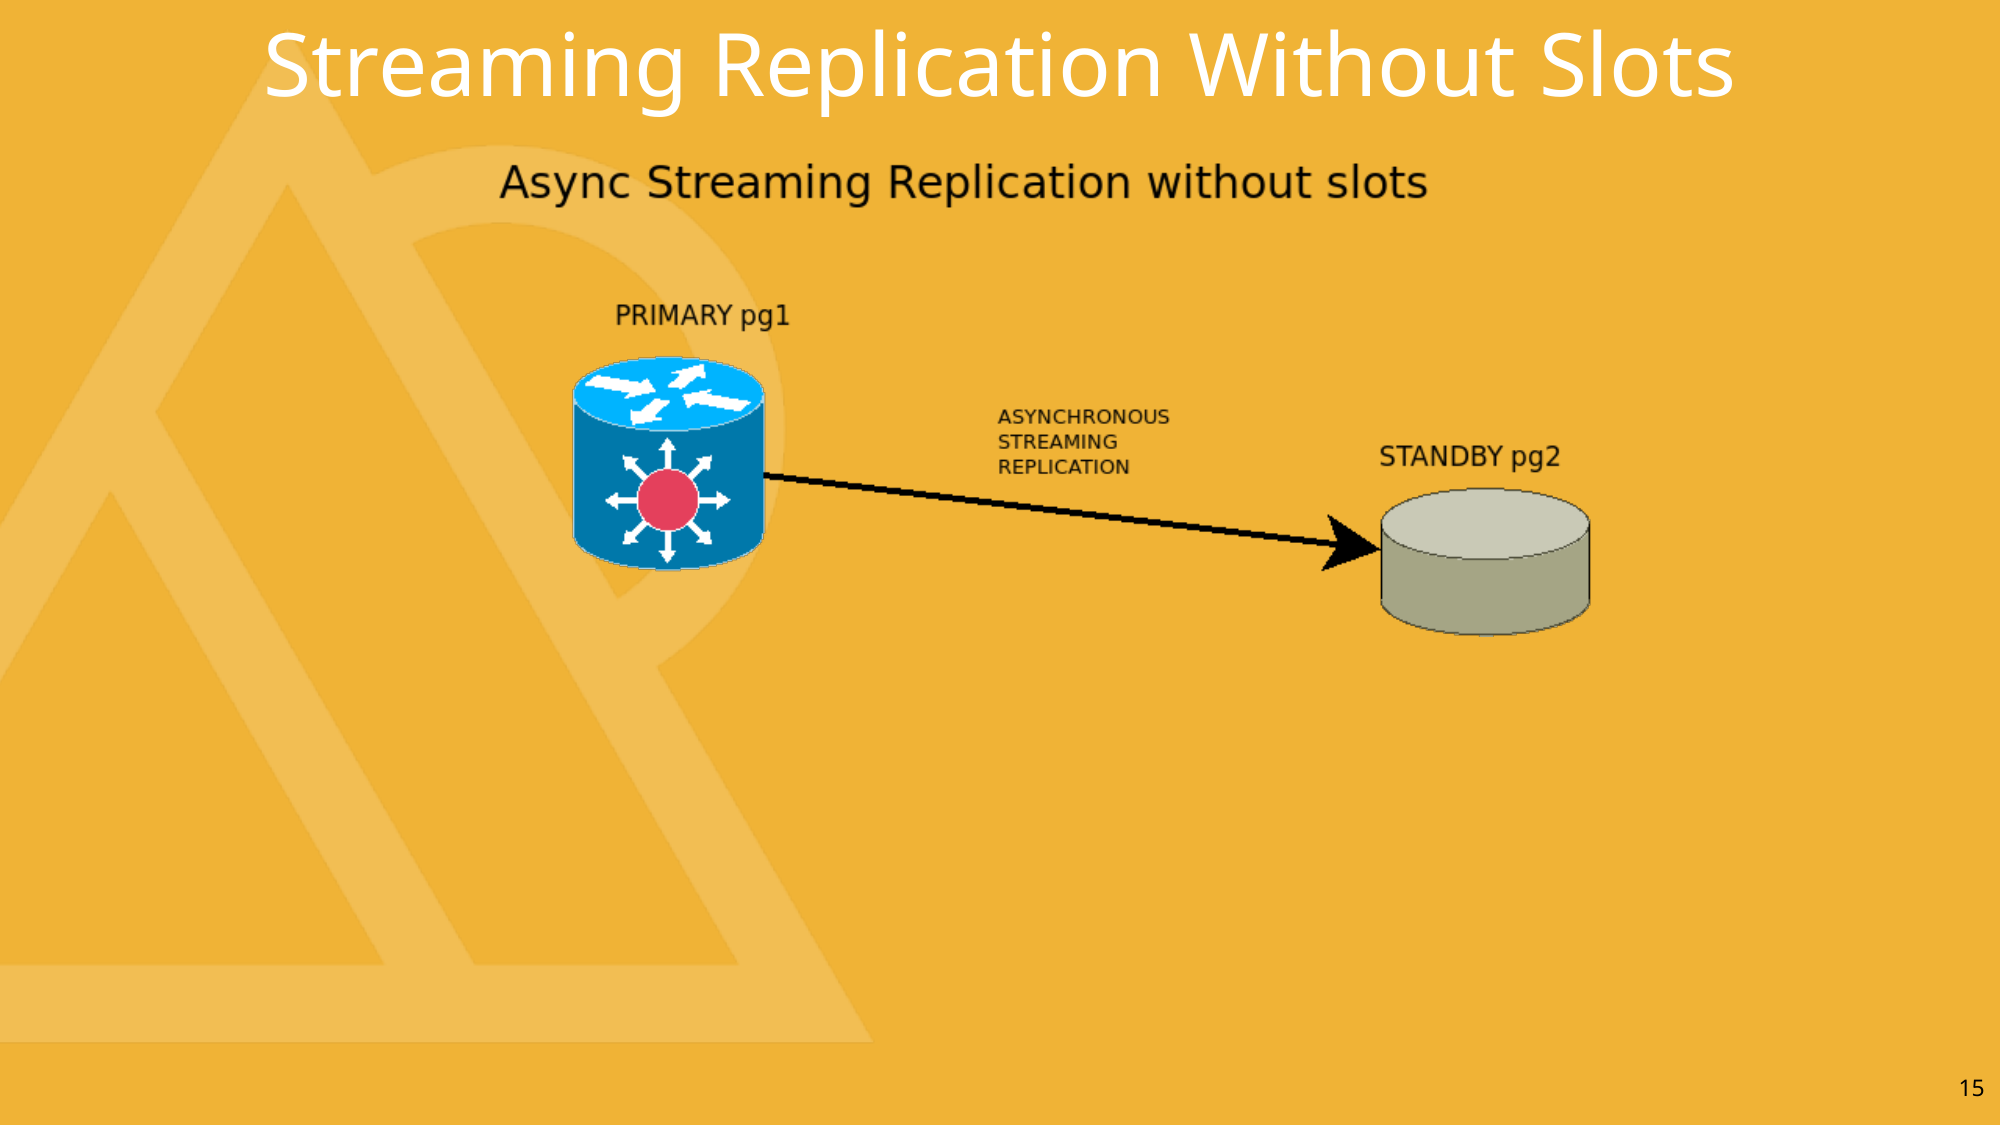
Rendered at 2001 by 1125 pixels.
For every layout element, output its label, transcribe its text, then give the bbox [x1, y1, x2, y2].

text_box <number> [1748, 1059, 2000, 1120]
list Streaming Replication Without Slots [100, 21, 1900, 139]
picture [498, 156, 1592, 637]
